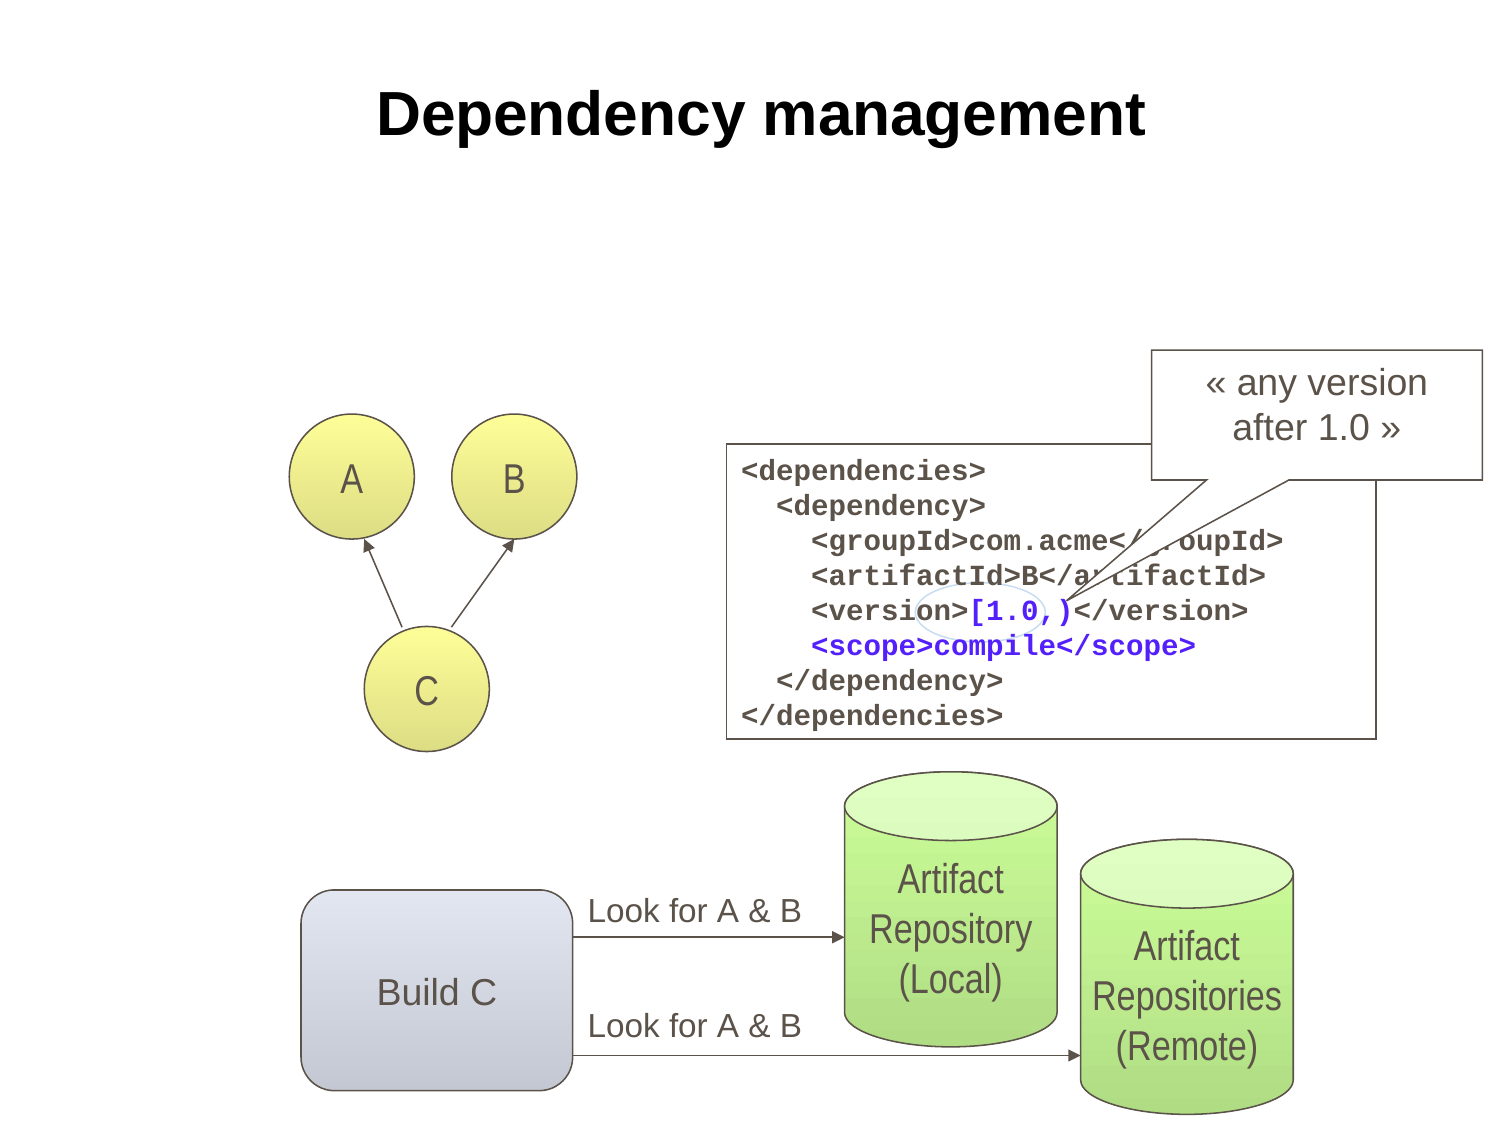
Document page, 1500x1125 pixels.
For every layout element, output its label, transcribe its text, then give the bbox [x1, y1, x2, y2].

text_box Look for A & B [572, 881, 844, 936]
text_box Artifact Repositories (Remote) [1080, 876, 1294, 1115]
title Dependency management [75, 44, 1425, 177]
text_box Artifact Repository (Local) [844, 807, 1058, 1047]
text_box Build C [301, 889, 573, 1091]
text_box <dependencies> <dependency> <groupId>com.acme</groupId> <artifactId>B</artifactId> <version>[1.0,)</version> <scope>compile</scope> </dependency> </dependencies> [726, 443, 1376, 740]
text_box B [451, 414, 577, 540]
text_box A [289, 414, 415, 540]
text_box C [364, 626, 490, 752]
text_box Look for A & B [572, 996, 845, 1052]
text_box « any version after 1.0 » [1066, 350, 1483, 601]
